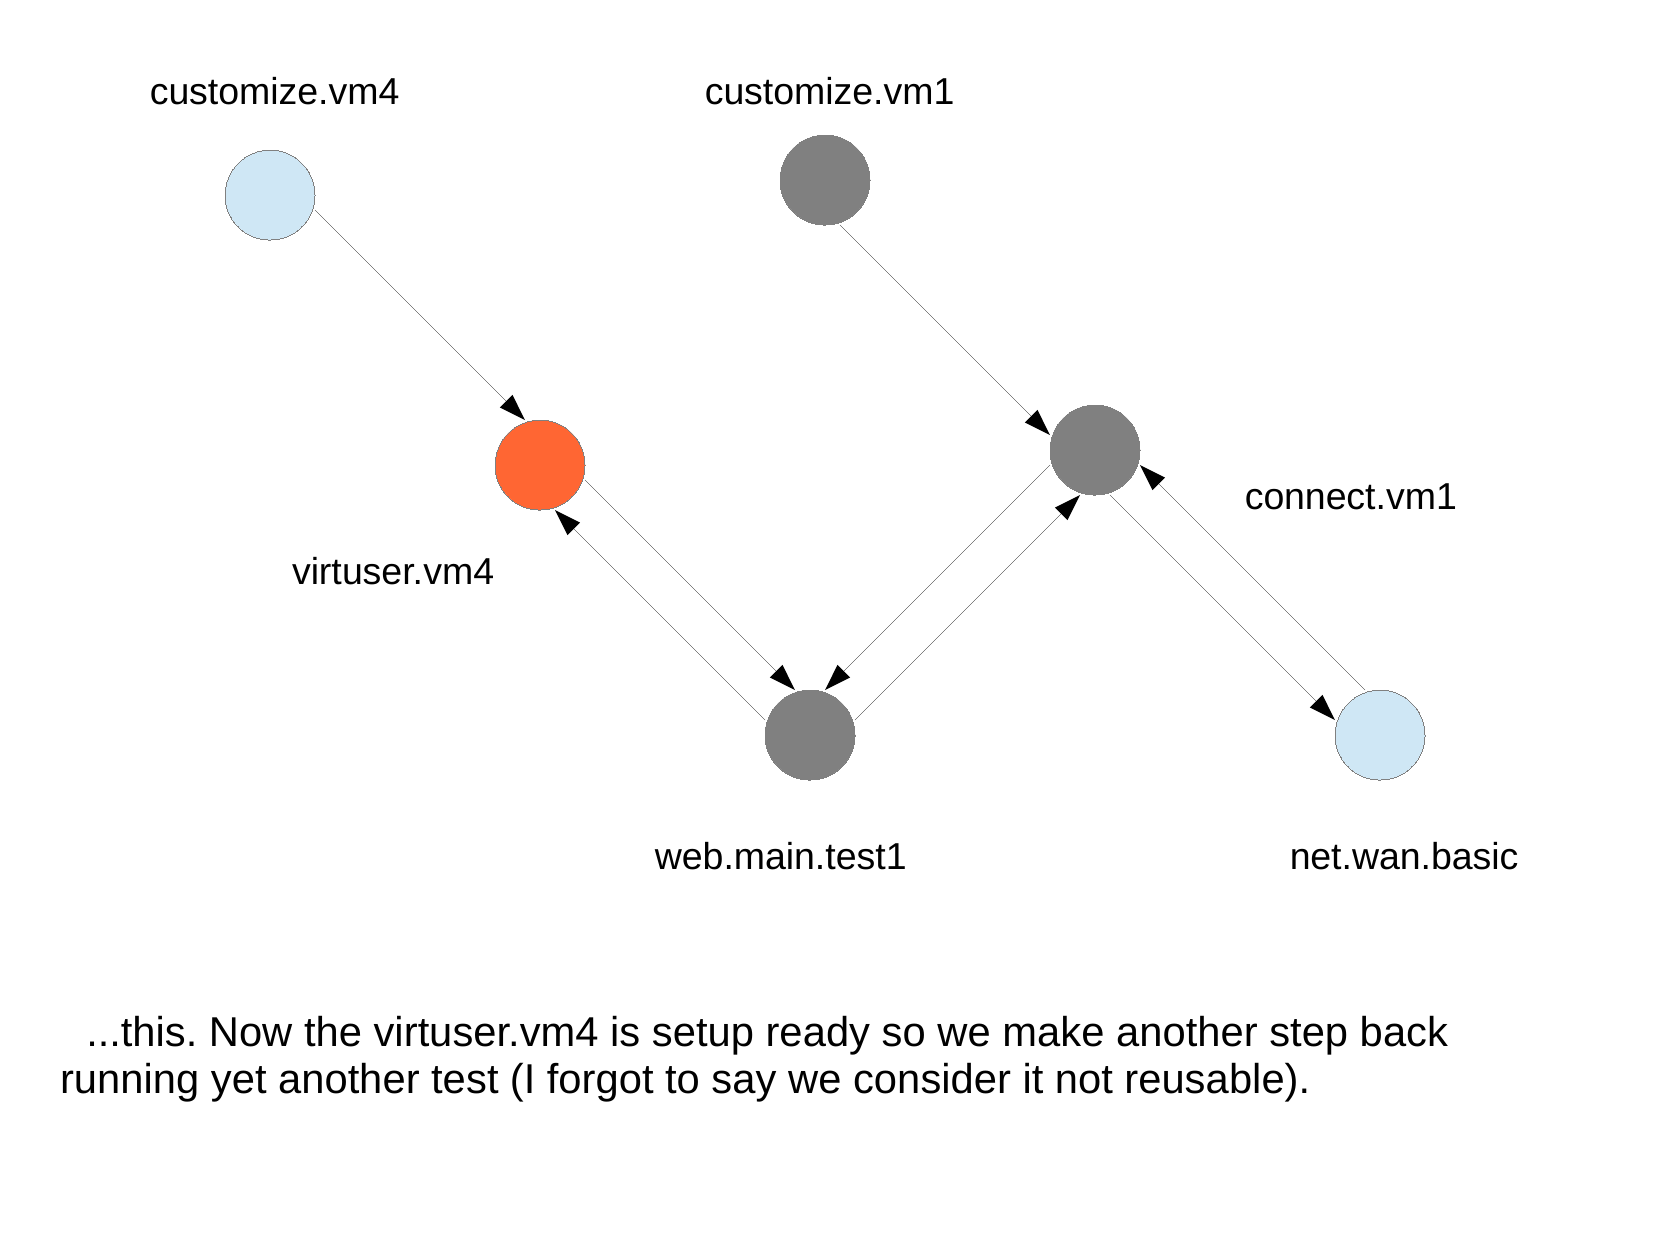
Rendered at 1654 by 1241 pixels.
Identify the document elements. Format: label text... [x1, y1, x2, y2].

text_box net.wan.basic [1275, 828, 1580, 886]
text_box [225, 150, 316, 241]
text_box [765, 690, 856, 781]
text_box web.main.test1 [640, 828, 958, 886]
text_box [495, 420, 586, 511]
text_box [780, 135, 871, 226]
text_box connect.vm1 [1230, 468, 1545, 526]
text_box virtuser.vm4 [277, 543, 541, 601]
text_box ...this. Now the virtuser.vm4 is setup ready so we make another step back running yet another test (I forgot to say we consider it not reusable). [60, 940, 1591, 1171]
text_box customize.vm1 [690, 63, 1011, 121]
text_box [1050, 405, 1141, 496]
text_box customize.vm4 [135, 63, 456, 121]
text_box [1335, 690, 1426, 781]
